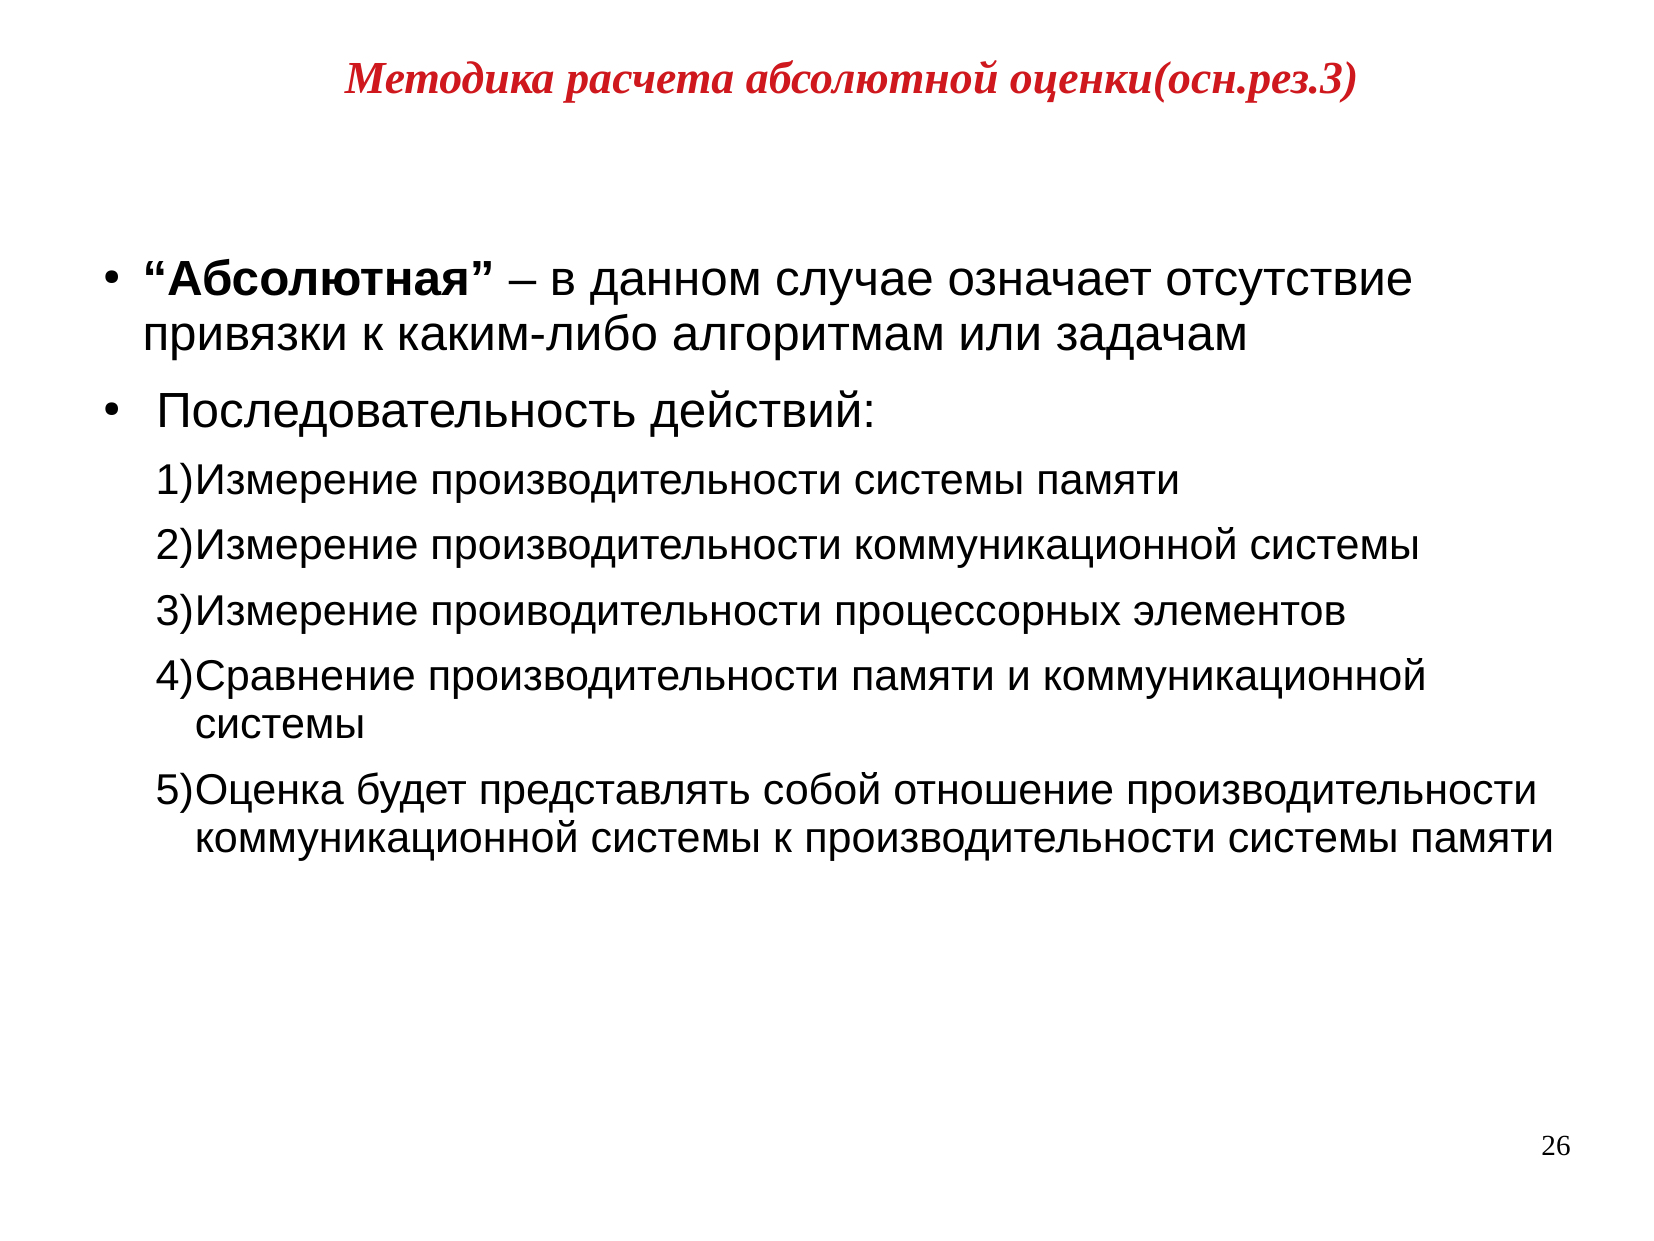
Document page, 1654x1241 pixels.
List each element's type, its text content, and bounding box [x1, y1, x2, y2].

text_box Методика расчета абсолютной оценки(осн.рез.3) [330, 45, 1381, 162]
list “Абсолютная” – в данном случае означает отсутствие привязки к каким-либо алгоритмам или задачам Последовательность действий: Измерение производительности системы памяти Измерение производительности коммуникационной системы Измерение проиводительности процессорных элементов Сравнение производительности памяти и коммуникационной системы Оценка будет представлять собой отношение производительности коммуникационной системы к производительности системы памяти [90, 173, 1579, 894]
